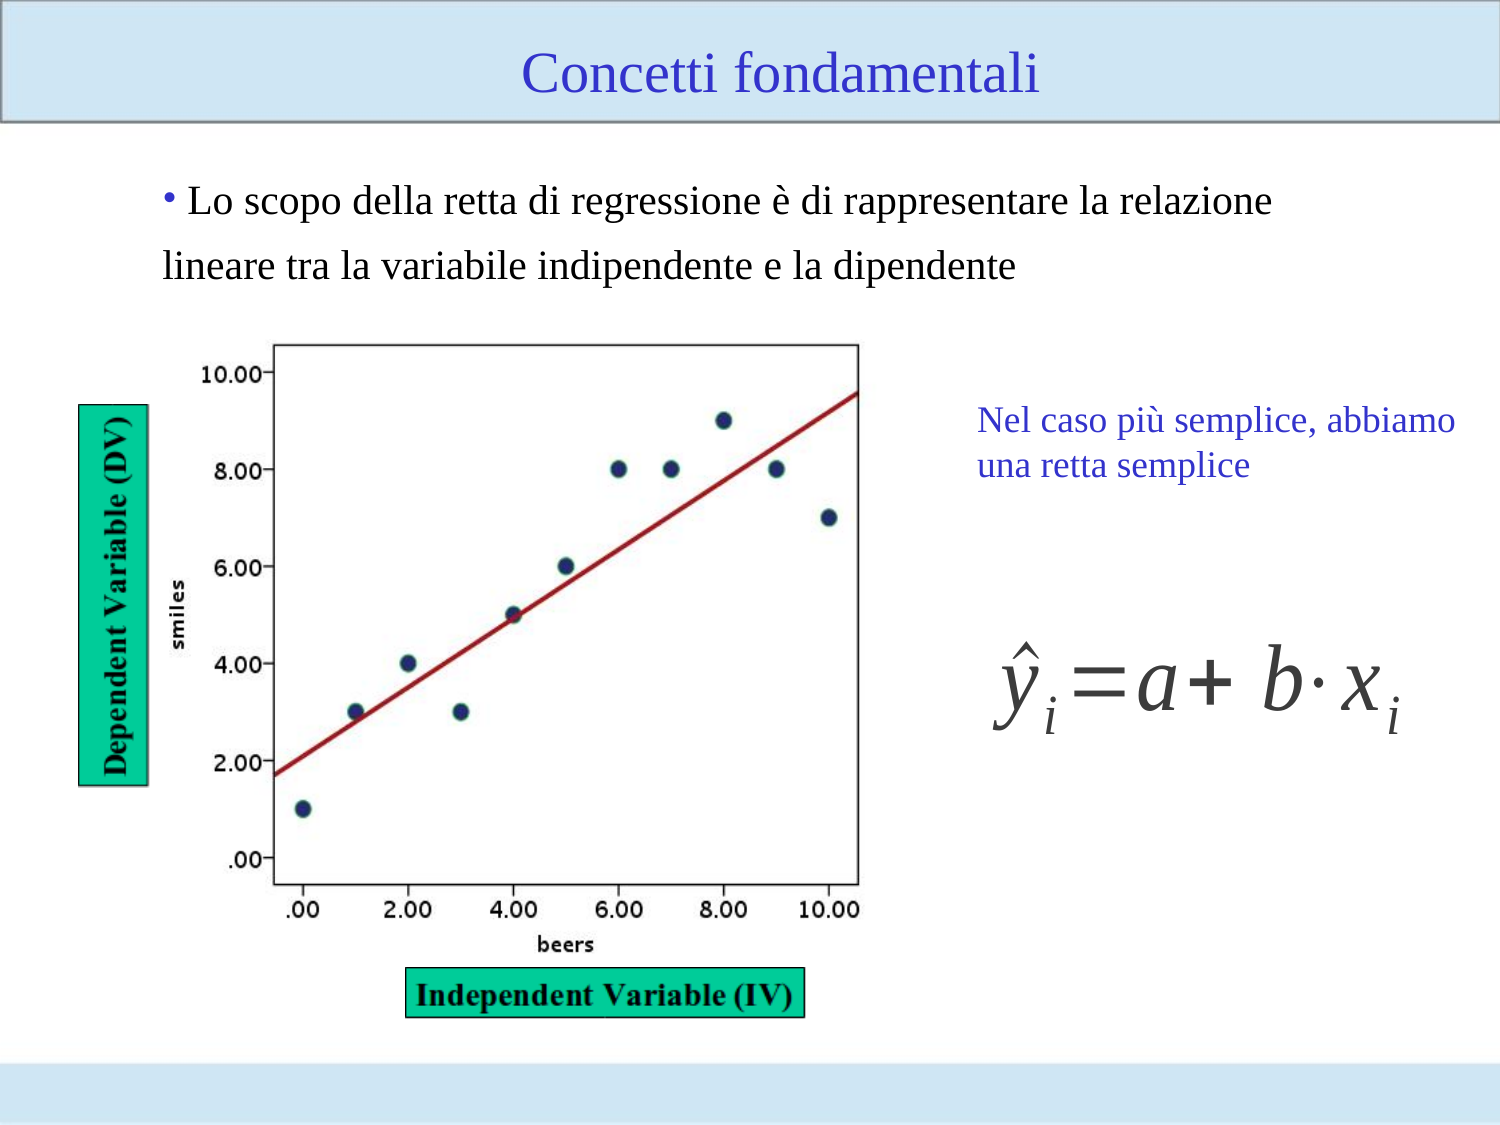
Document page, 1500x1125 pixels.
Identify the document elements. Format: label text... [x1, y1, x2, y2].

picture [0, 0, 1500, 1125]
chart [968, 627, 1422, 746]
title Concetti fondamentali [249, 24, 1313, 113]
text_box Lo scopo della retta di regressione è di rappresentare la relazione lineare tra la variabile indipendente e la dipendente [72, 149, 1361, 296]
text_box Nel caso più semplice, abbiamo una retta semplice [962, 387, 1476, 493]
